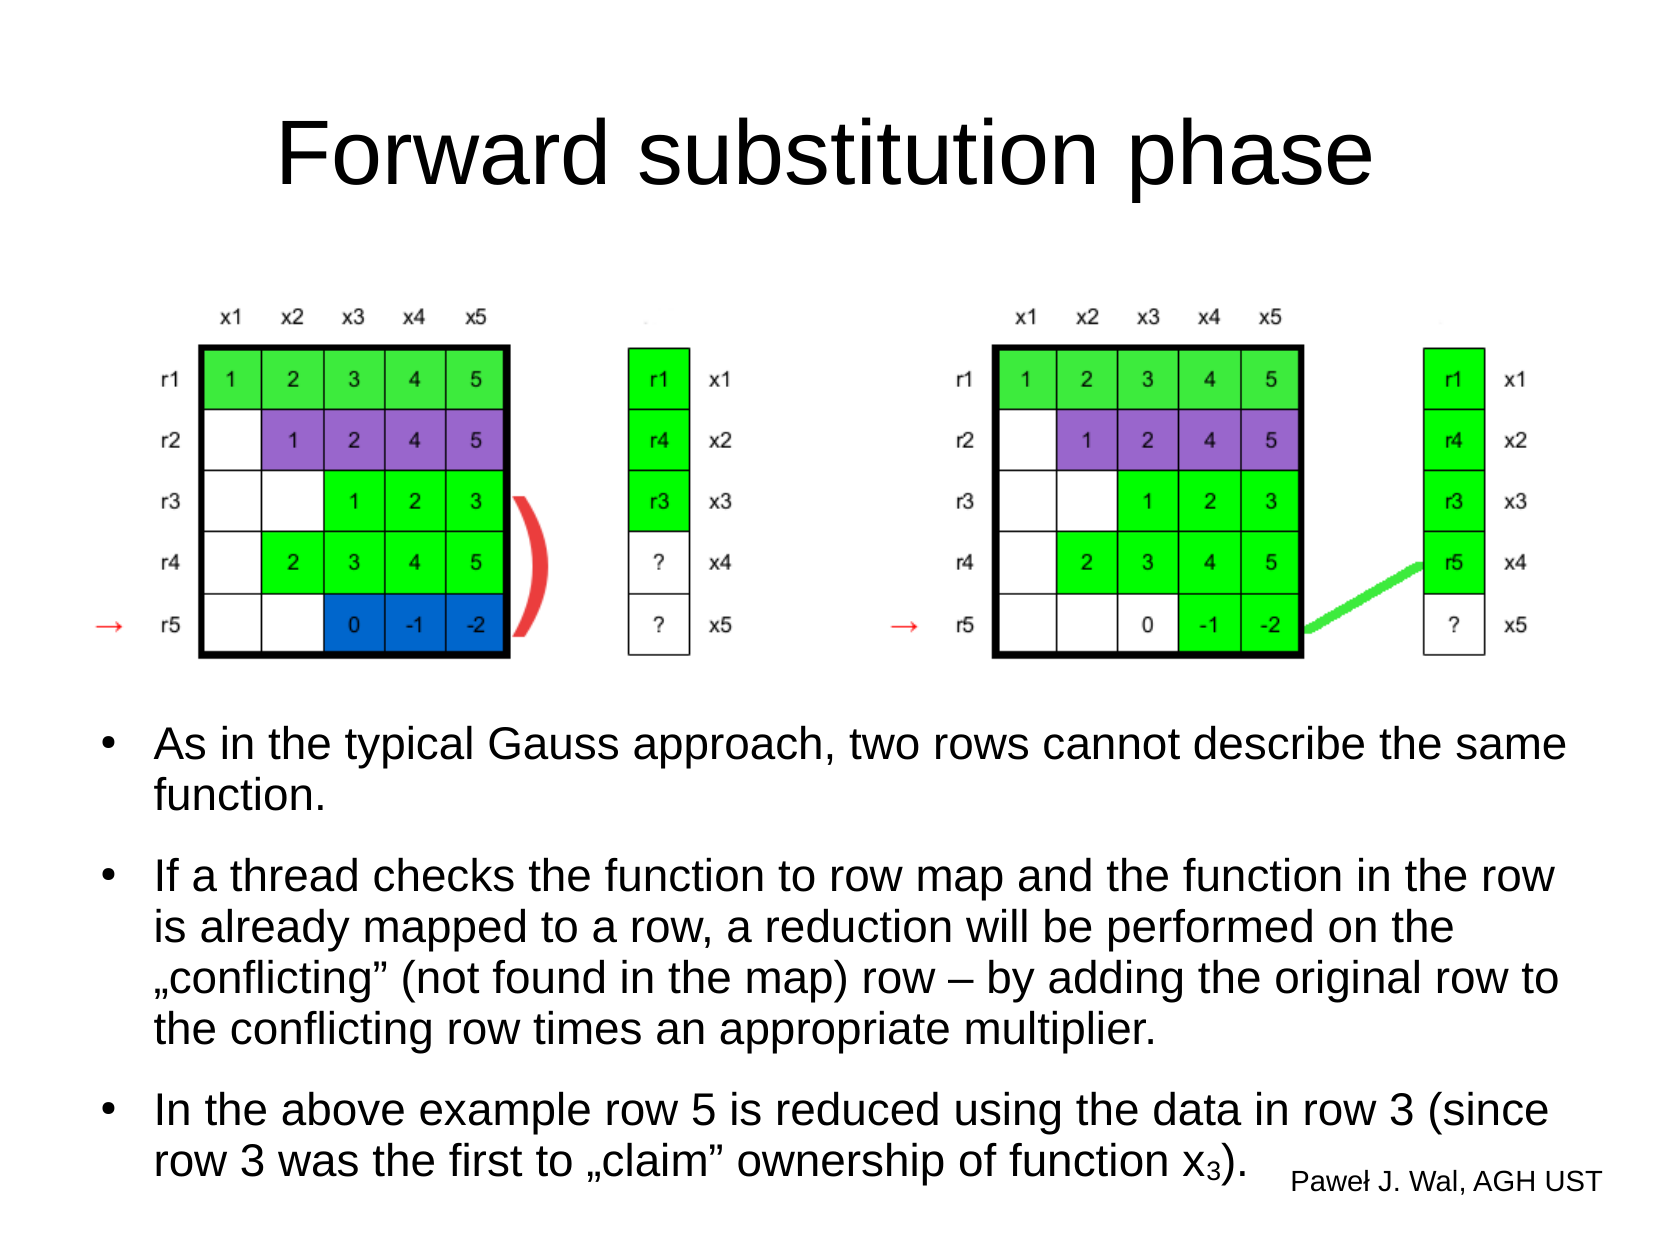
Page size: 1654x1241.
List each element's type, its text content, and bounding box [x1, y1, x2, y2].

title Forward substitution phase [82, 49, 1571, 257]
text_box Paweł J. Wal, AGH UST [1275, 1157, 1627, 1205]
picture [86, 290, 1567, 681]
list As in the typical Gauss approach, two rows cannot describe the same function. If a thread checks the function to row map and the function in the row is already mapped to a row, a reduction will be performed on the „conflicting” (not found in the map) row – by adding the original row to the conflicting row times an appropriate multiplier. In the above example row 5 is reduced using the data in row 3 (since row 3 was the first to „claim” ownership of function x3). [82, 717, 1571, 1200]
